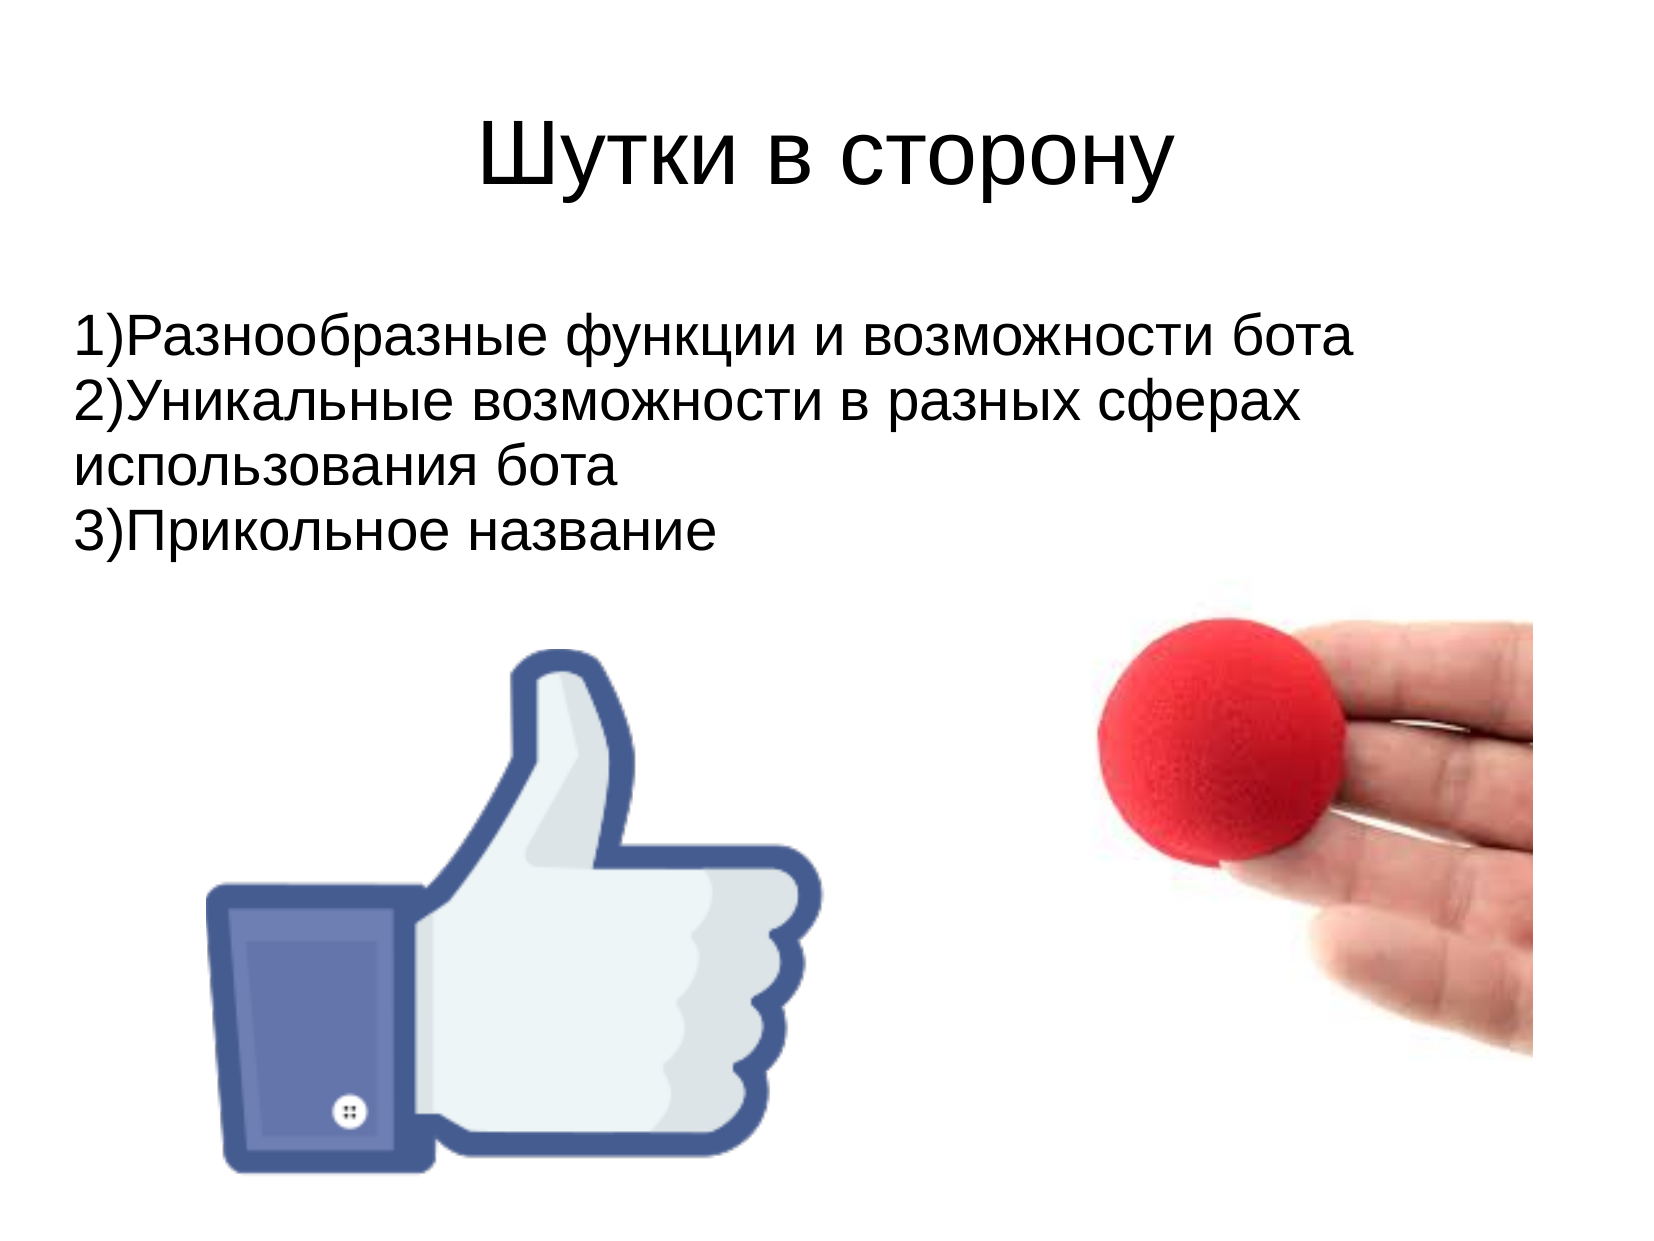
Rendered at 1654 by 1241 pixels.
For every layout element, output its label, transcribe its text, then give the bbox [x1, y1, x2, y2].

picture [974, 501, 1533, 1063]
text_box 1)Разнообразные функции и возможности бота 2)Уникальные возможности в разных сферах использования бота 3)Прикольное название [59, 295, 1536, 570]
picture [206, 649, 827, 1179]
title Шутки в сторону [82, 49, 1571, 257]
